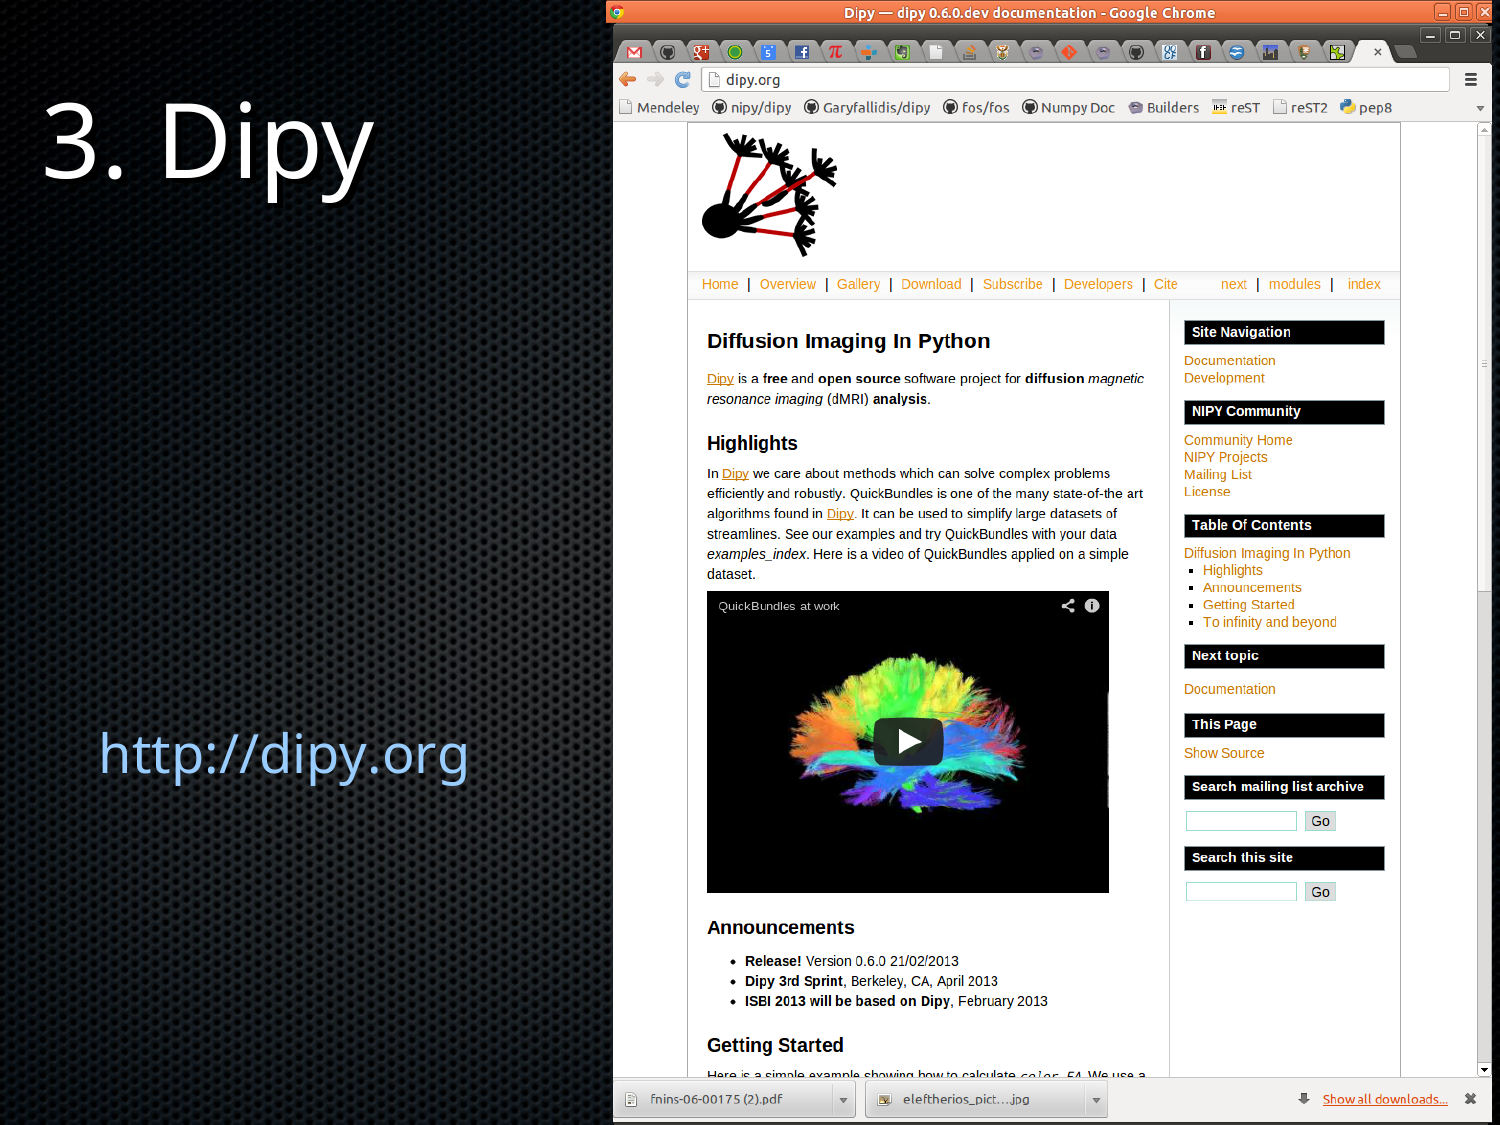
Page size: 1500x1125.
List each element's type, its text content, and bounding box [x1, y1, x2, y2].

text_box http://dipy.org [84, 711, 504, 857]
title 3. Dipy [33, 0, 1353, 277]
picture [0, 0, 1500, 1125]
